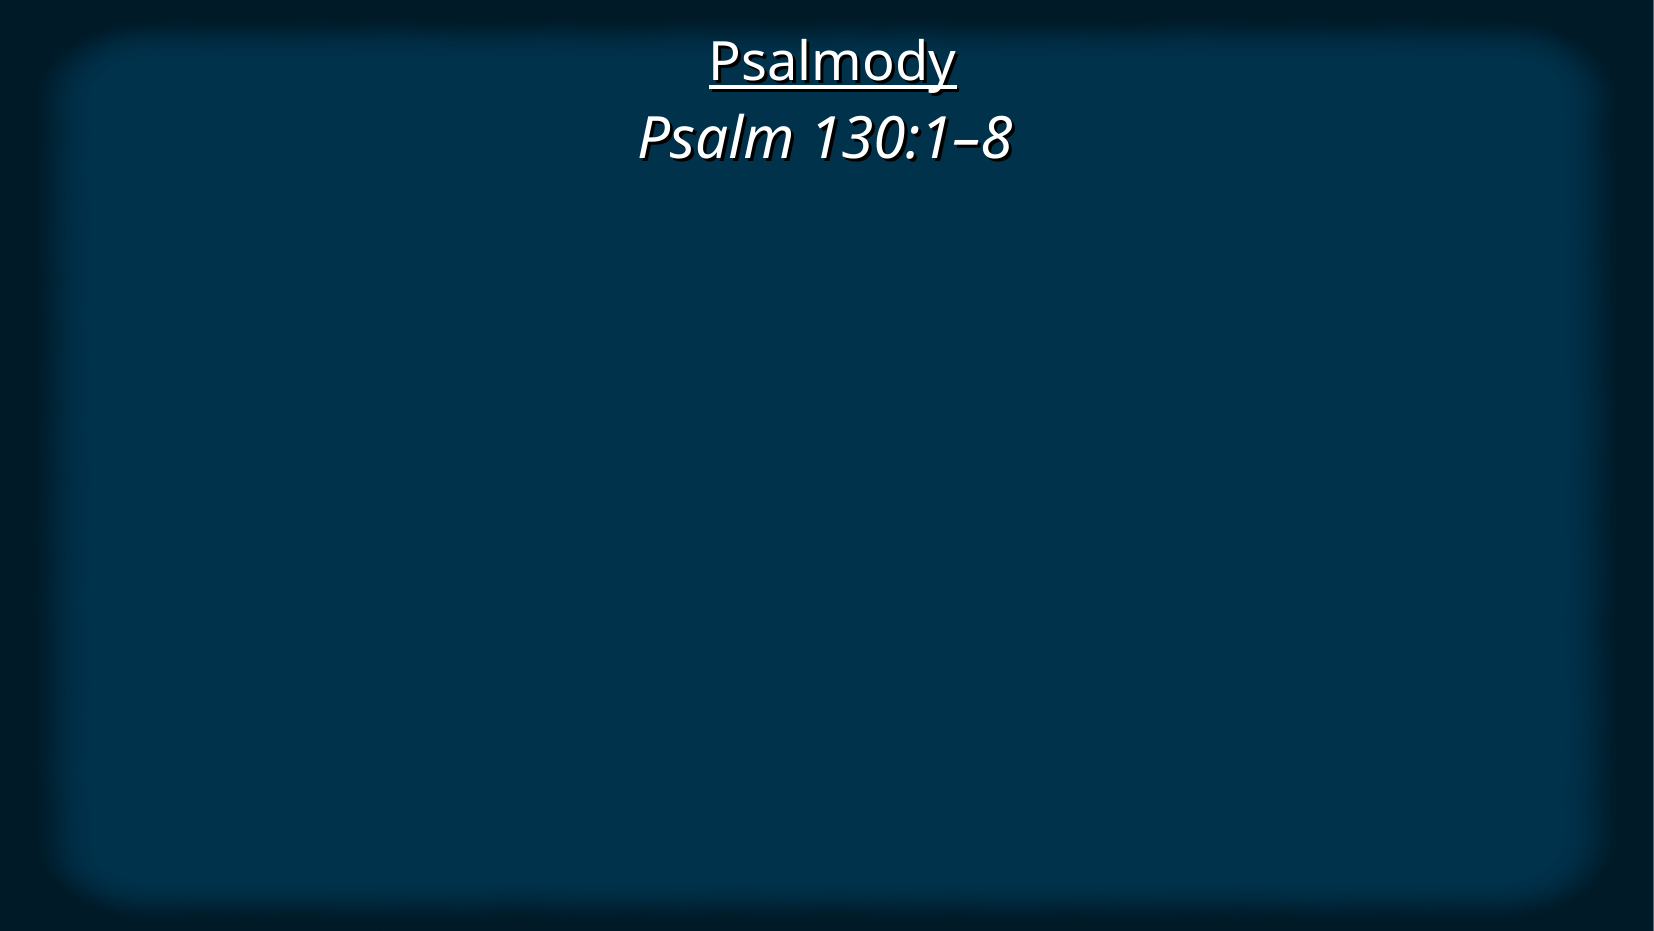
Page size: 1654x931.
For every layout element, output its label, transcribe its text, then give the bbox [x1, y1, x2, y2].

picture [0, 0, 1654, 931]
text_box Psalmody Psalm 130:1–8 [90, 15, 1576, 179]
